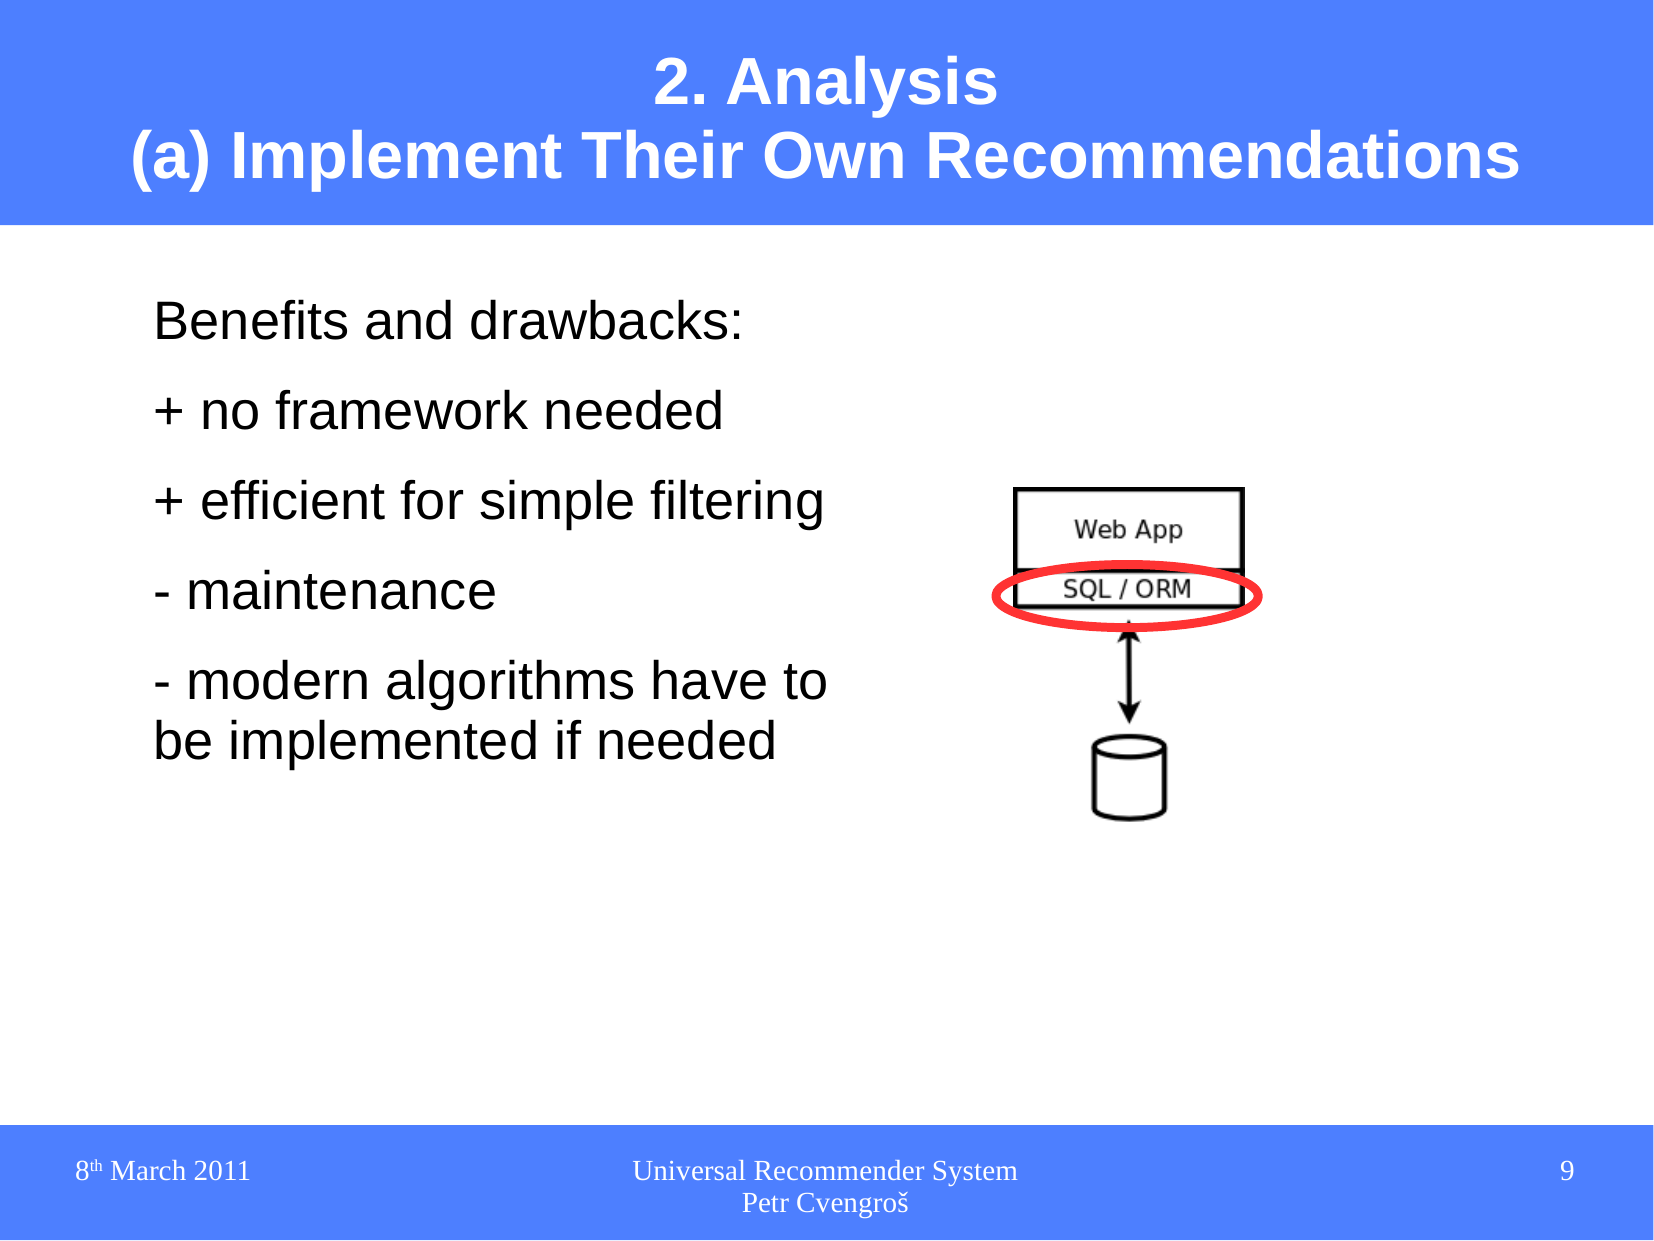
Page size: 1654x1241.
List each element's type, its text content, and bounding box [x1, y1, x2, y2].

picture [1013, 611, 1245, 847]
title 2. Analysis (a) Implement Their Own Recommendations [82, 32, 1571, 205]
list Benefits and drawbacks: + no framework needed + efficient for simple filtering - maintenance - modern algorithms have to be implemented if needed [82, 290, 901, 1094]
text_box [995, 564, 1259, 628]
picture [1013, 487, 1245, 581]
